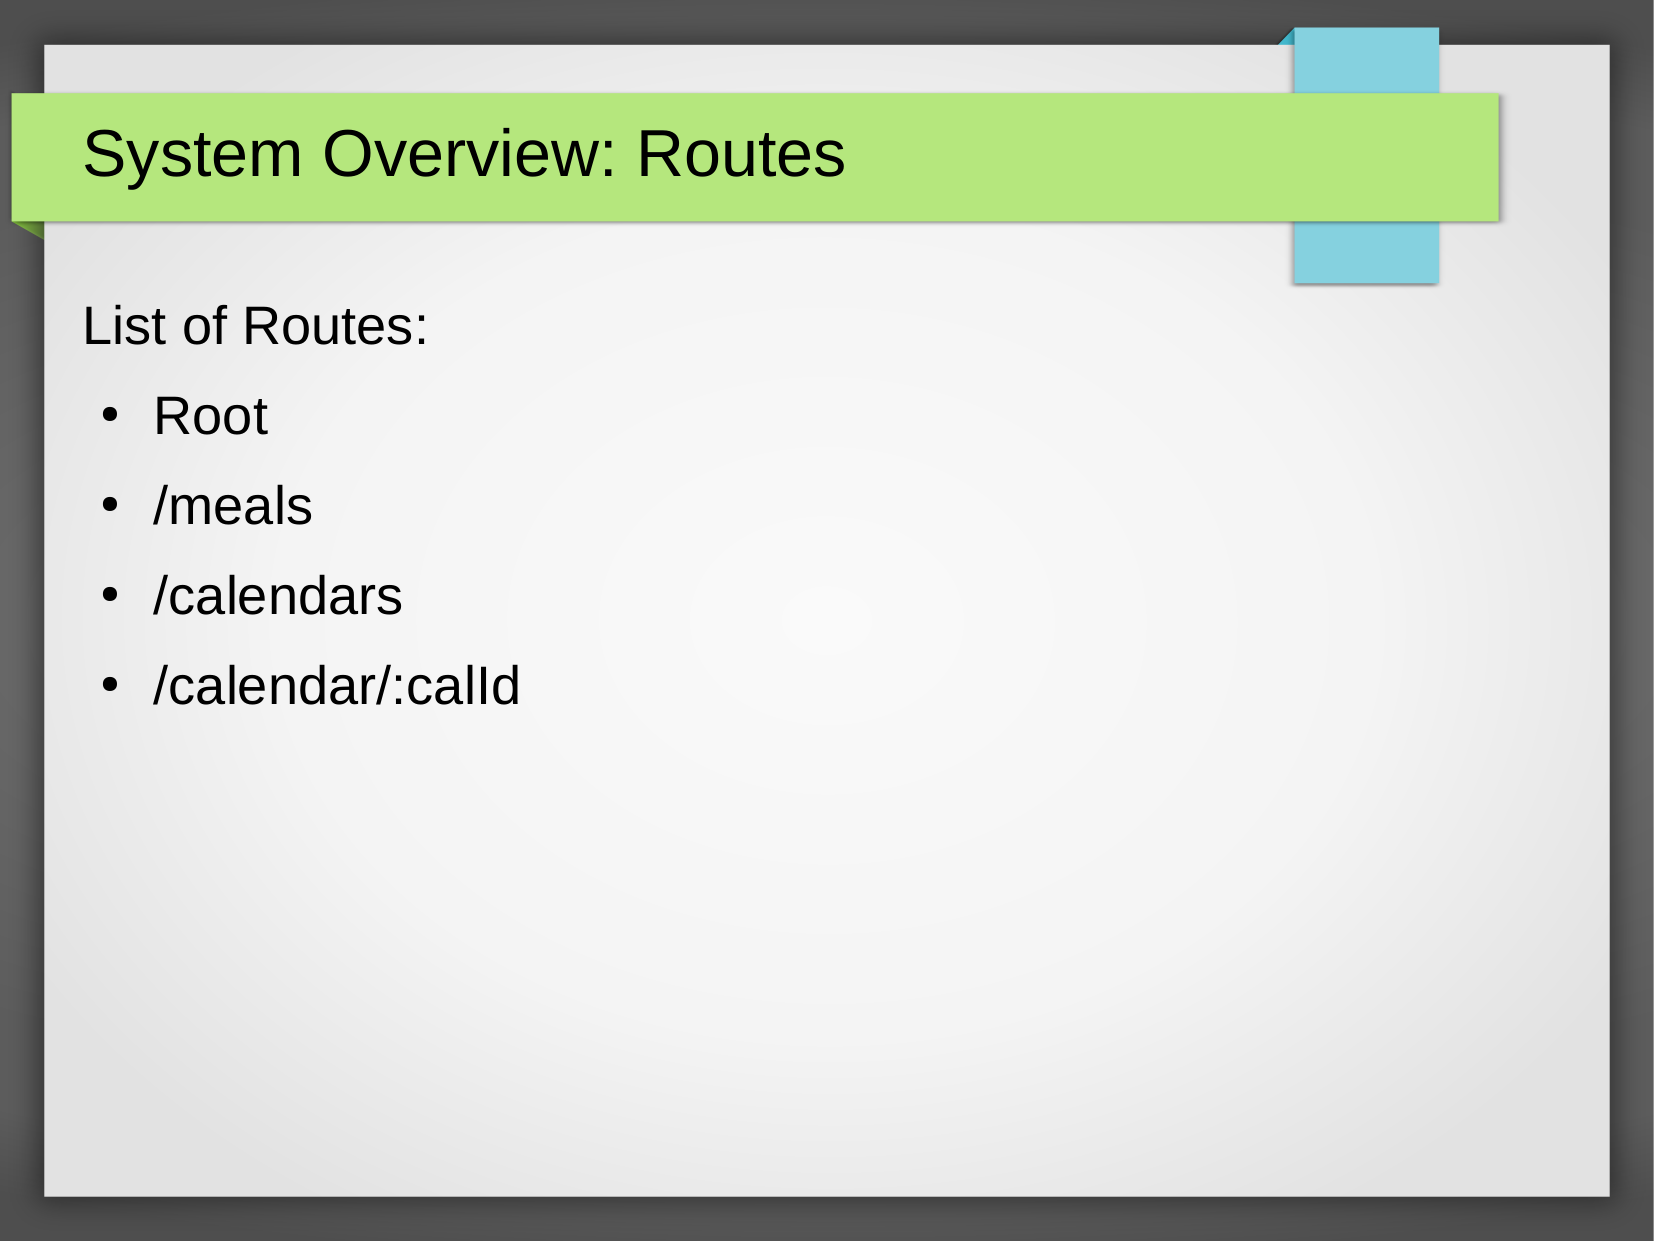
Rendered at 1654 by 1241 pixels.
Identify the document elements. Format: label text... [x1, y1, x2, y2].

picture [0, 0, 1654, 1241]
title System Overview: Routes [82, 94, 1264, 213]
list List of Routes: Root /meals /calendars /calendar/:calId [82, 295, 1571, 1015]
